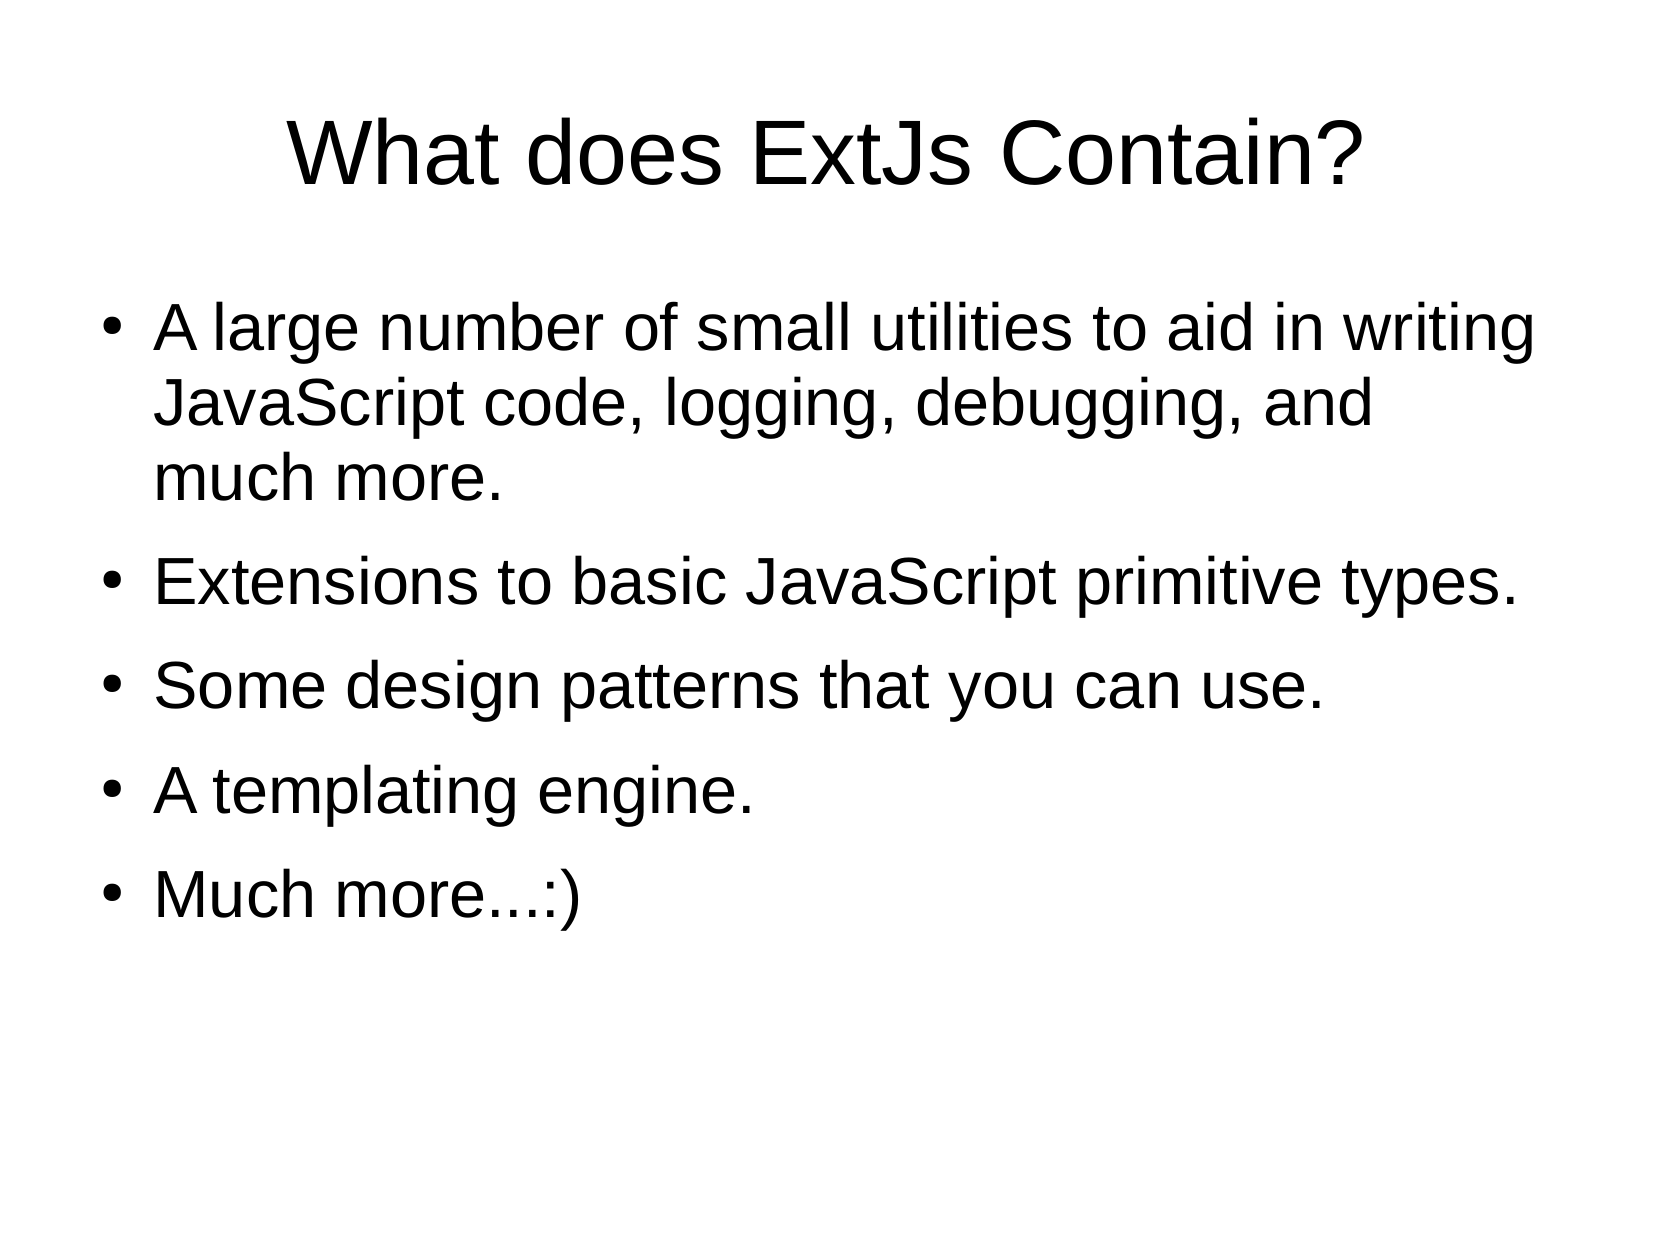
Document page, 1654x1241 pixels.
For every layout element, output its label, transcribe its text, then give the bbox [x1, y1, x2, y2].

list A large number of small utilities to aid in writing JavaScript code, logging, debugging, and much more. Extensions to basic JavaScript primitive types. Some design patterns that you can use. A templating engine. Much more...:) [82, 290, 1538, 1010]
title What does ExtJs Contain? [82, 49, 1571, 257]
